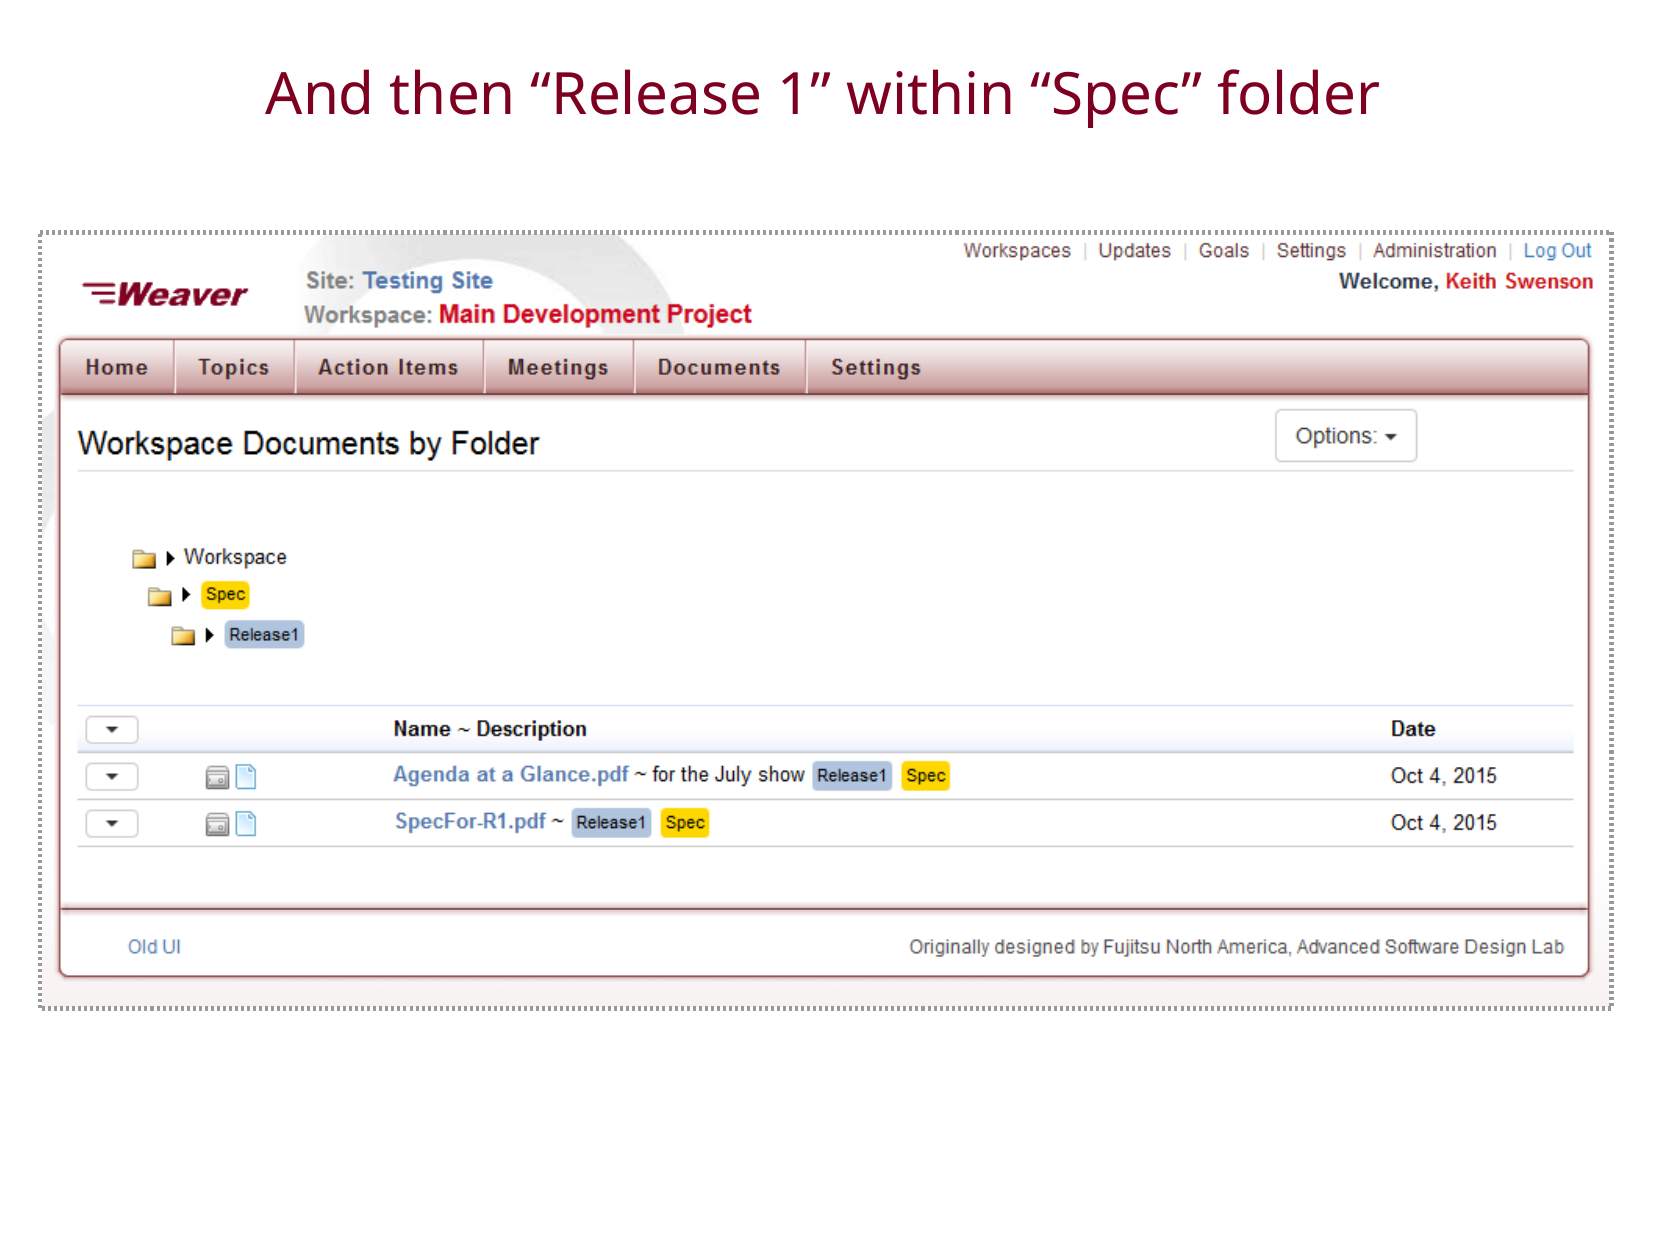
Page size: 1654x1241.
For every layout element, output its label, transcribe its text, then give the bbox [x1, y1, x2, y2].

title And then “Release 1” within “Spec” folder [41, 34, 1606, 151]
picture [42, 234, 1610, 1007]
